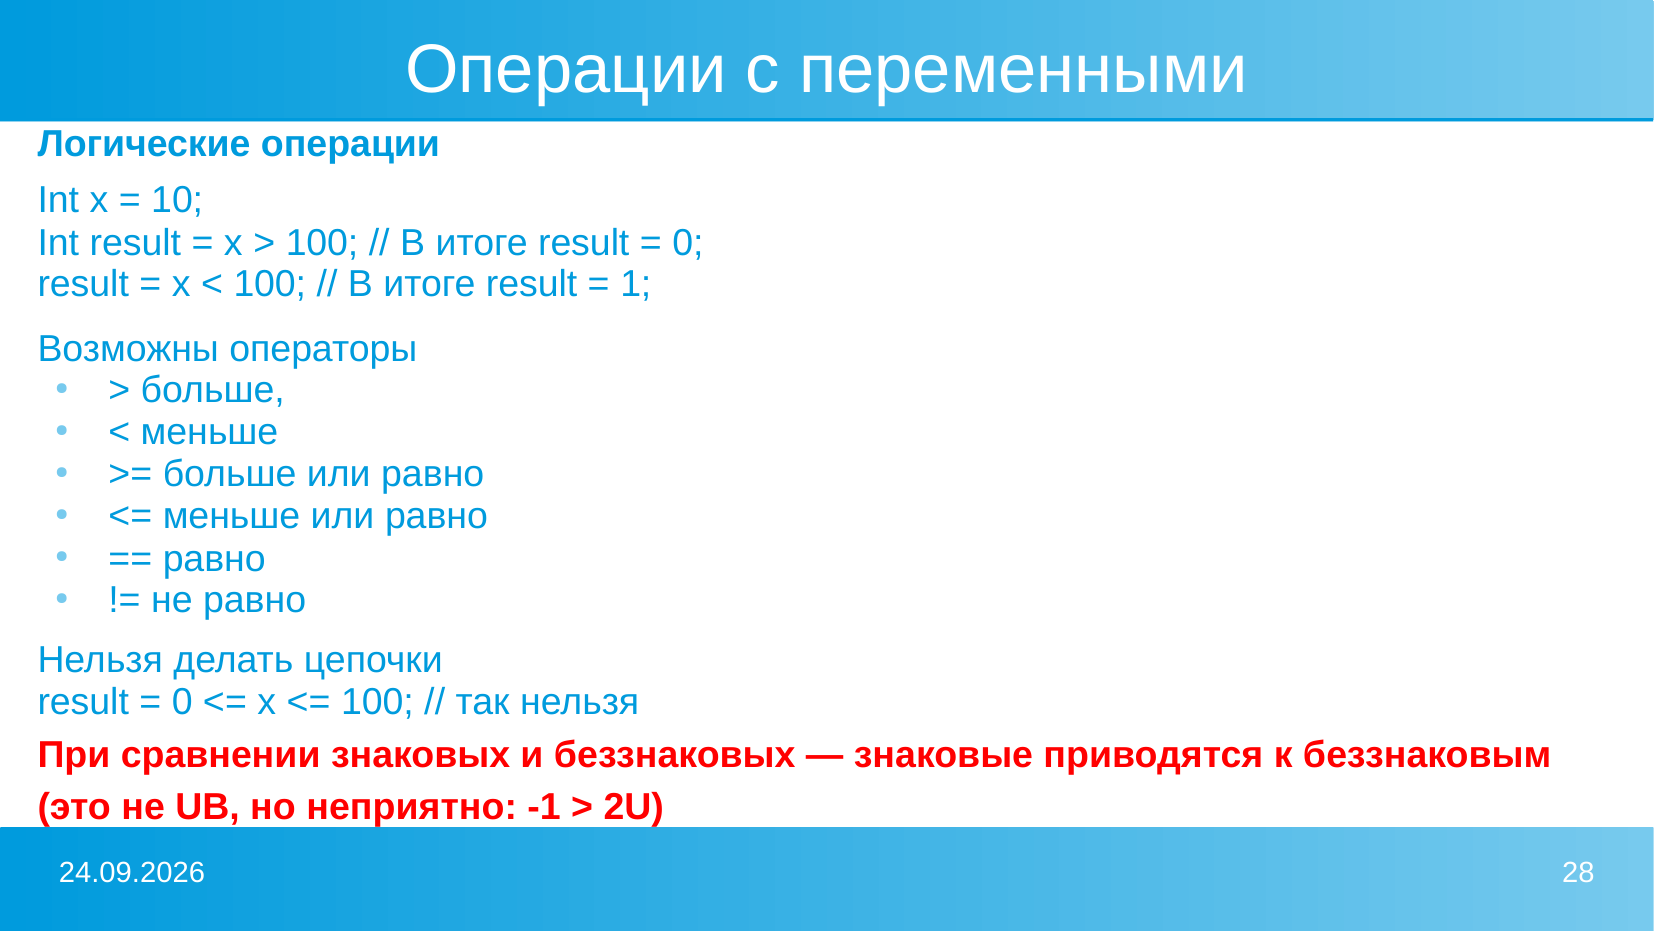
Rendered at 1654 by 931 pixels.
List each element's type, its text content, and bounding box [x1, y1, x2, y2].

title Операции с переменными [59, 29, 1595, 108]
list Логические операции Int x = 10; Int result = x > 100; // В итоге result = 0; result = x < 100; // В итоге result = 1; Возможны операторы > больше, < меньше >= больше или равно <= меньше или равно == равно != не равно Нельзя делать цепочки result = 0 <= x <= 100; // так нельзя При сравнении знаковых и беззнаковых — знаковые приводятся к беззнаковым (это не UB, но неприятно: -1 > 2U) [37, 121, 1632, 863]
